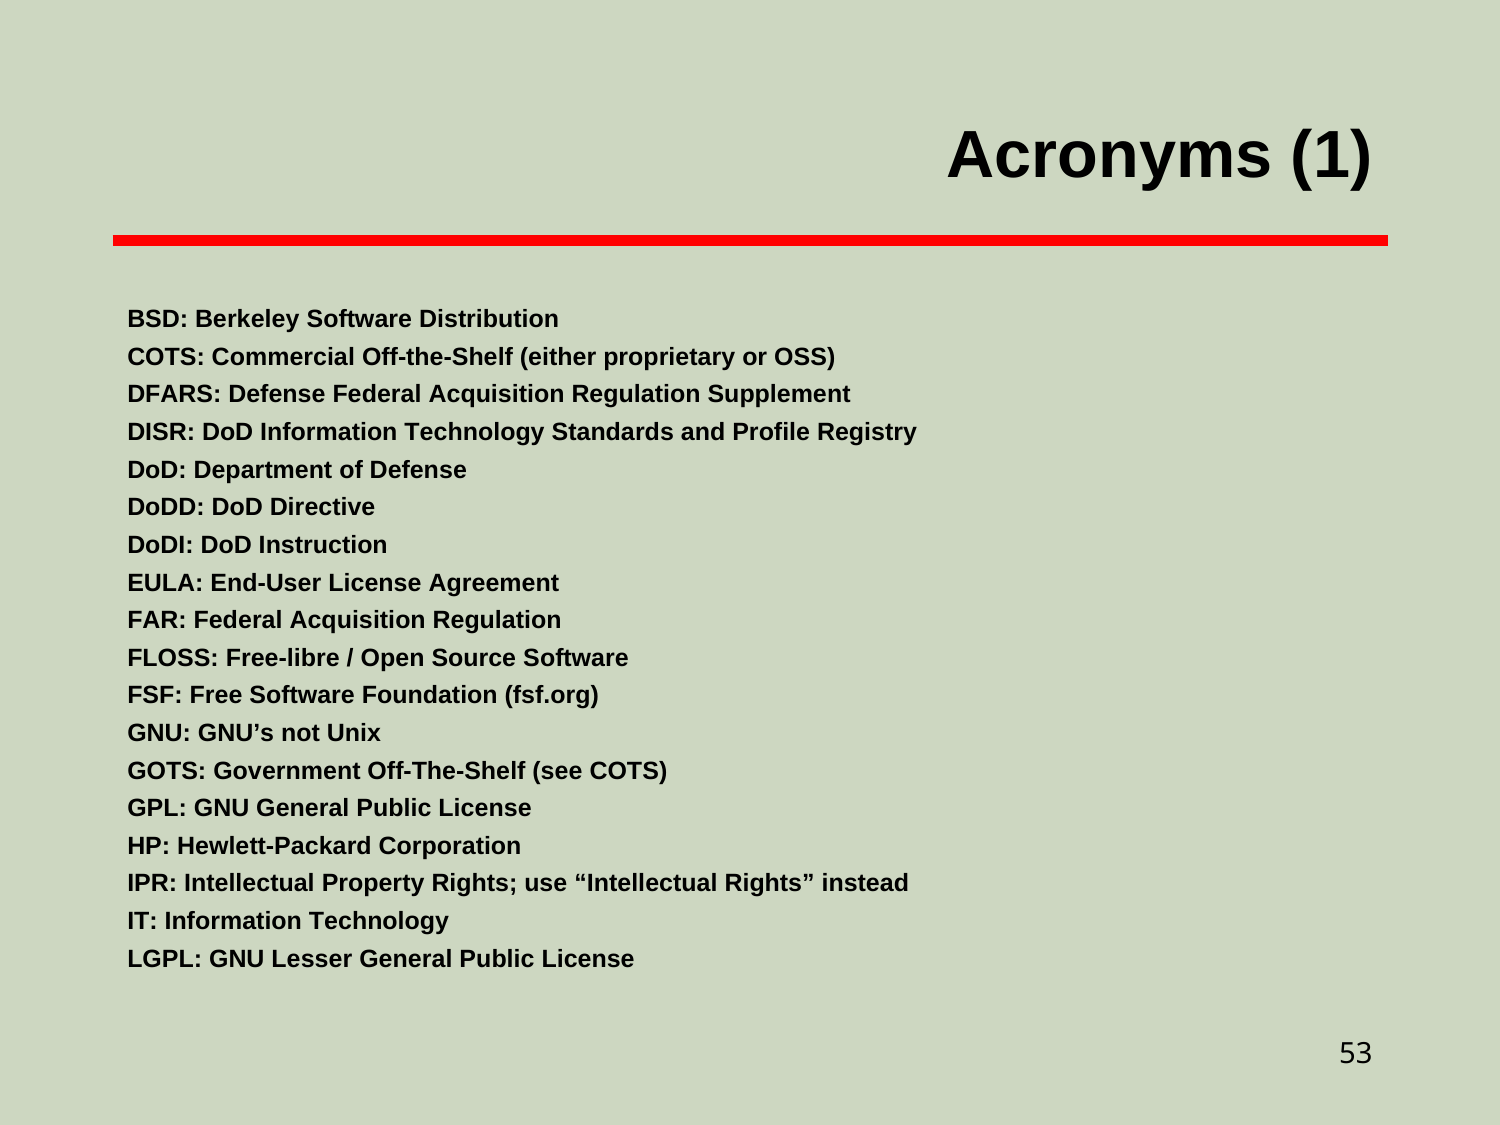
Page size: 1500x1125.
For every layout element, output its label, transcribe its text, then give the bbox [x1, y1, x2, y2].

title Acronyms (1) [337, 85, 1388, 224]
list BSD: Berkeley Software Distribution COTS: Commercial Off-the-Shelf (either proprietary or OSS) DFARS: Defense Federal Acquisition Regulation Supplement DISR: DoD Information Technology Standards and Profile Registry DoD: Department of Defense DoDD: DoD Directive DoDI: DoD Instruction EULA: End-User License Agreement FAR: Federal Acquisition Regulation FLOSS: Free-libre / Open Source Software FSF: Free Software Foundation (fsf.org) GNU: GNU’s not Unix GOTS: Government Off-The-Shelf (see COTS) GPL: GNU General Public License HP: Hewlett-Packard Corporation IPR: Intellectual Property Rights; use “Intellectual Rights” instead IT: Information Technology LGPL: GNU Lesser General Public License [112, 299, 1388, 1000]
